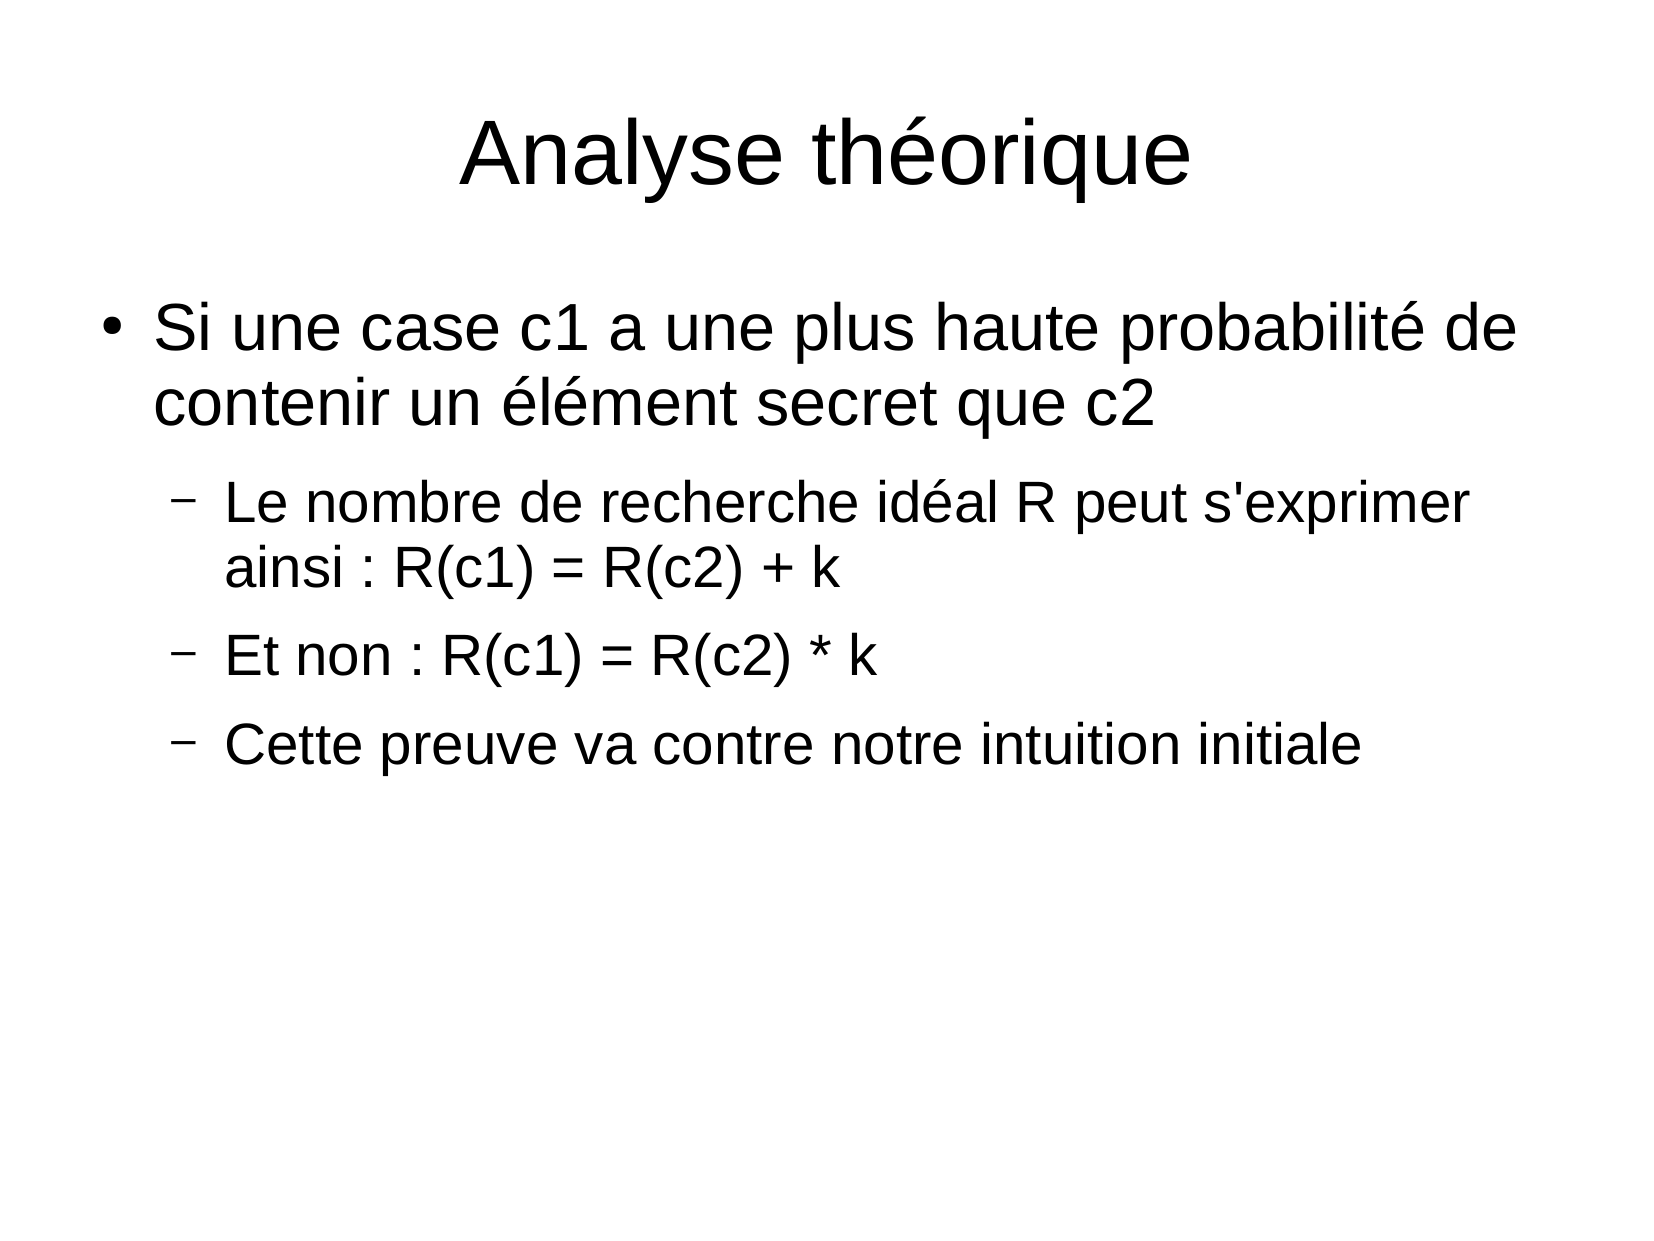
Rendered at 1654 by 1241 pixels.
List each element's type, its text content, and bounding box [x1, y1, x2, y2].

title Analyse théorique [82, 49, 1571, 257]
list Si une case c1 a une plus haute probabilité de contenir un élément secret que c2 Le nombre de recherche idéal R peut s'exprimer ainsi : R(c1) = R(c2) + k Et non : R(c1) = R(c2) * k Cette preuve va contre notre intuition initiale [82, 290, 1538, 1010]
